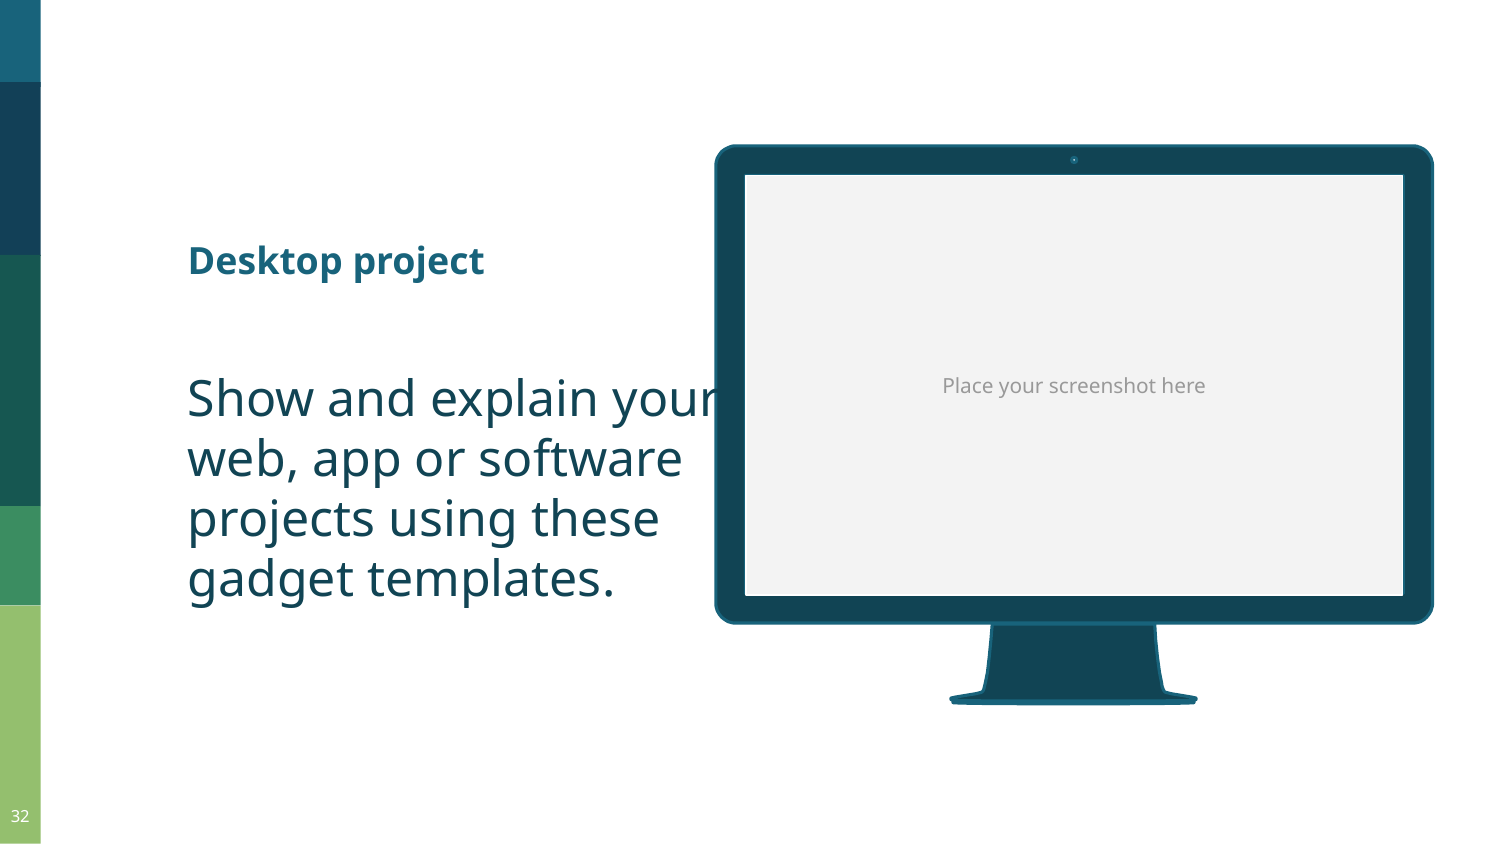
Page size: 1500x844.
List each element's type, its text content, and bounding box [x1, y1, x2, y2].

text_box Place your screenshot here [748, 175, 1403, 595]
list Desktop project Show and explain your web, app or software projects using these gadget templates. [172, 80, 748, 764]
slide_number <number> [0, 790, 49, 844]
text_box [748, 145, 1433, 704]
